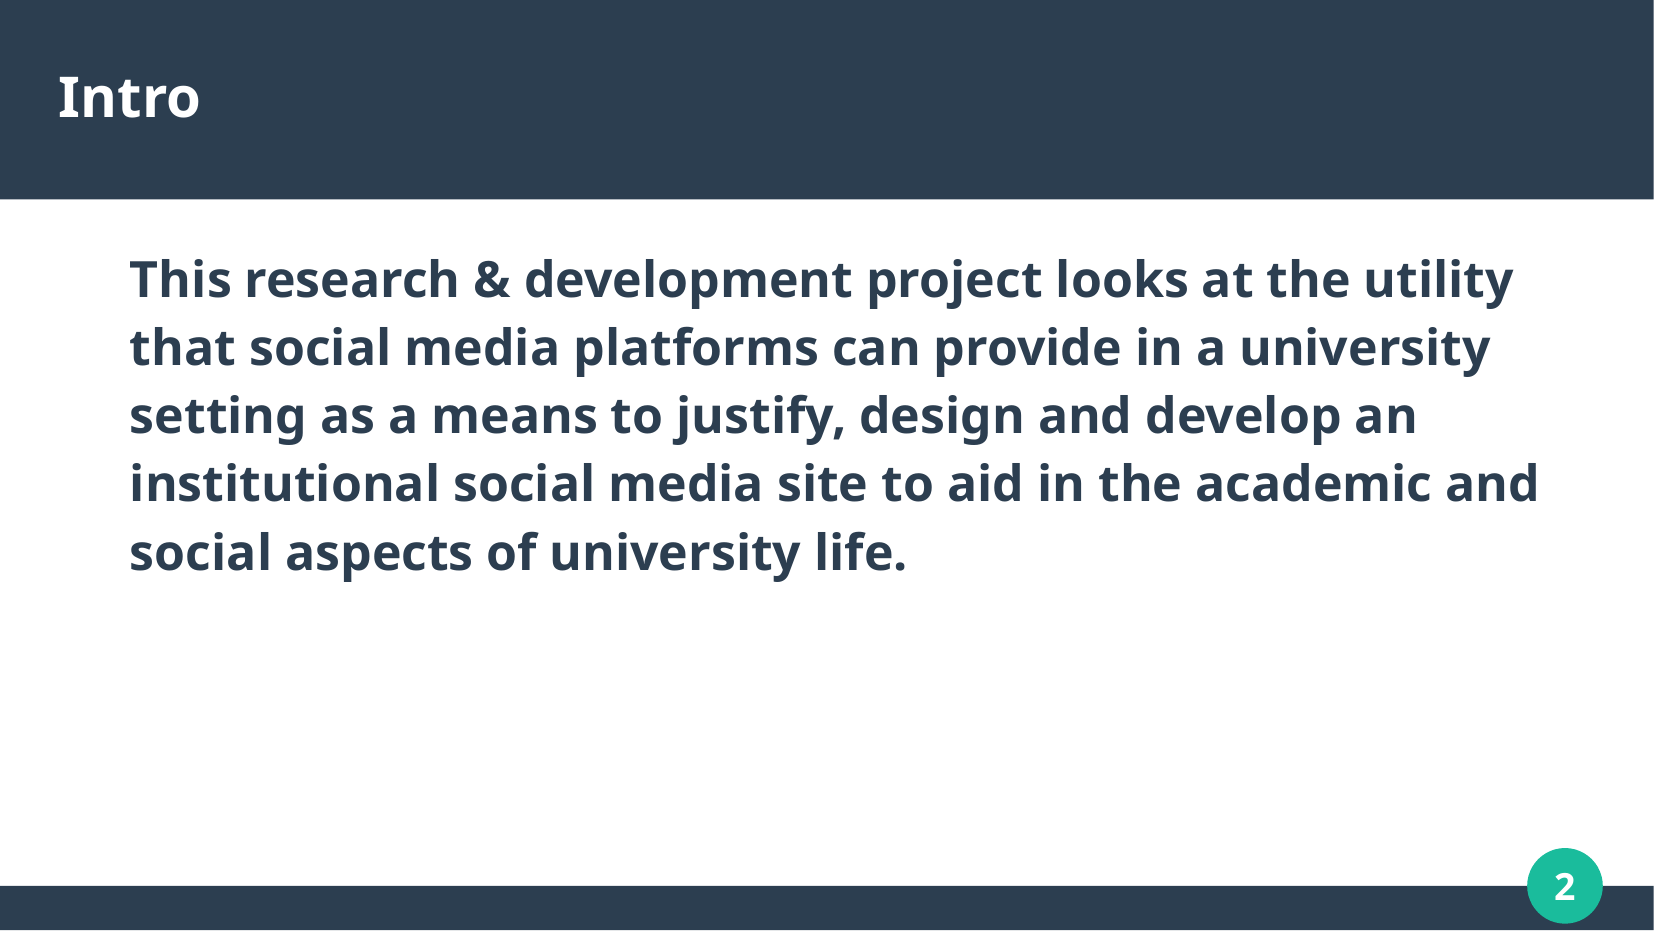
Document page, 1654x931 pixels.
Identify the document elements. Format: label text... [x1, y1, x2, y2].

title Intro [59, 37, 1595, 155]
list This research & development project looks at the utility that social media platforms can provide in a university setting as a means to justify, design and develop an institutional social media site to aid in the academic and social aspects of university life. [59, 243, 1595, 864]
